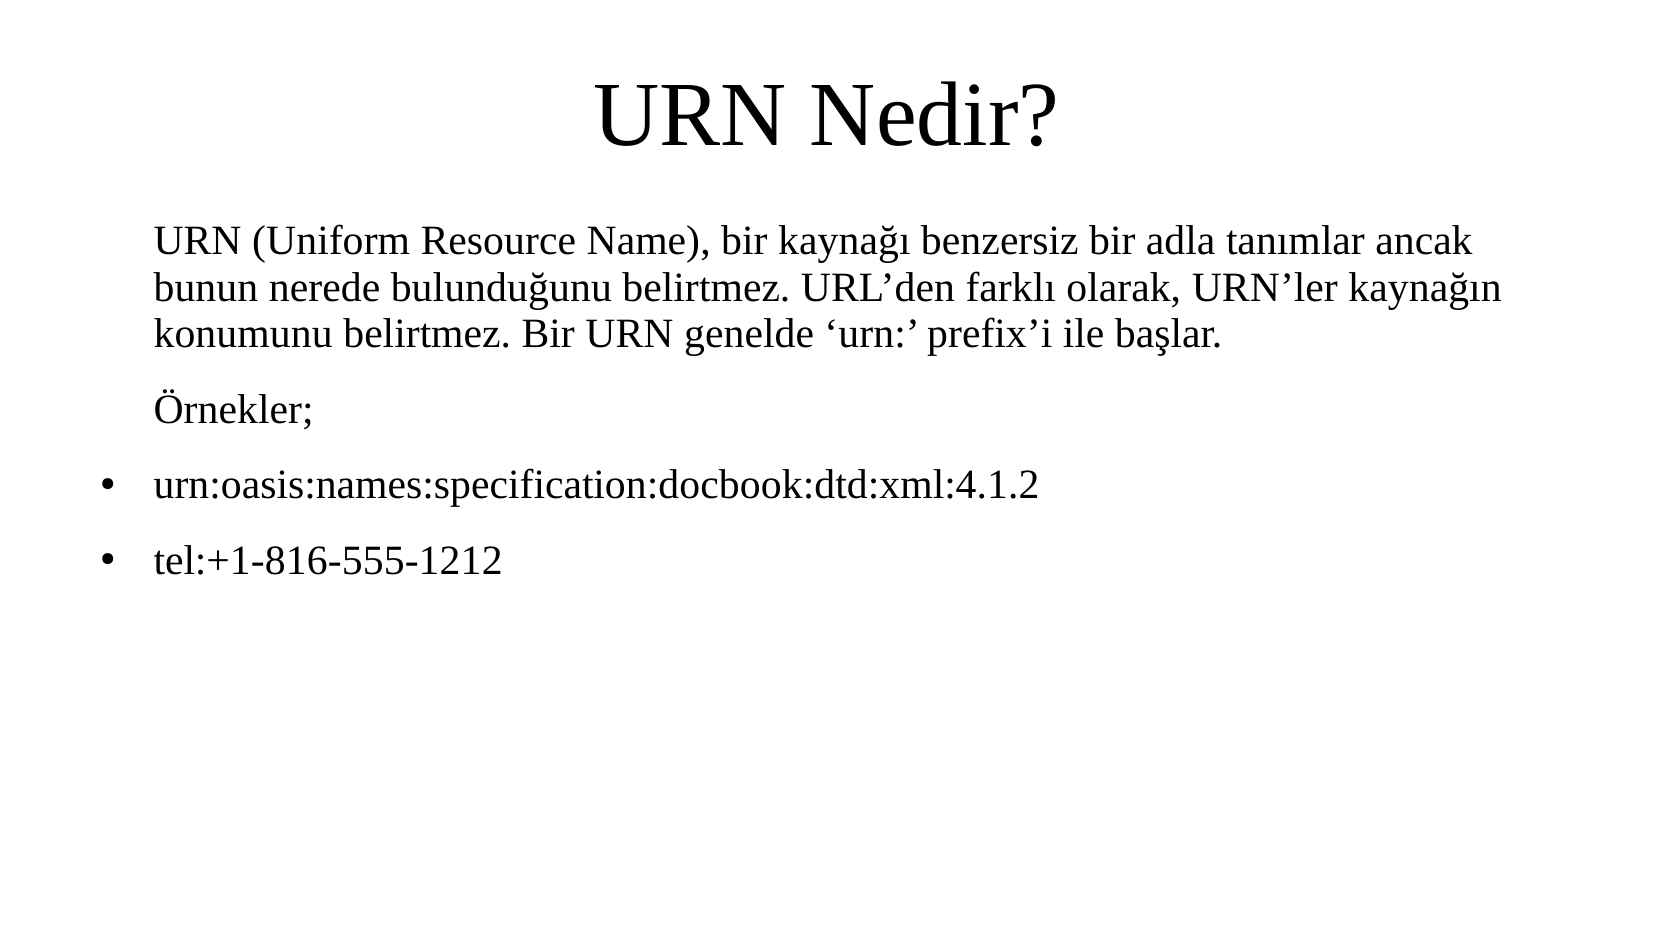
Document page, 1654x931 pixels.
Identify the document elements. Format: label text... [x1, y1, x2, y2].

title URN Nedir? [82, 37, 1571, 193]
list URN (Uniform Resource Name), bir kaynağı benzersiz bir adla tanımlar ancak bunun nerede bulunduğunu belirtmez. URL’den farklı olarak, URN’ler kaynağın konumunu belirtmez. Bir URN genelde ‘urn:’ prefix’i ile başlar. Örnekler; urn:oasis:names:specification:docbook:dtd:xml:4.1.2 tel:+1-816-555-1212 [82, 217, 1571, 758]
